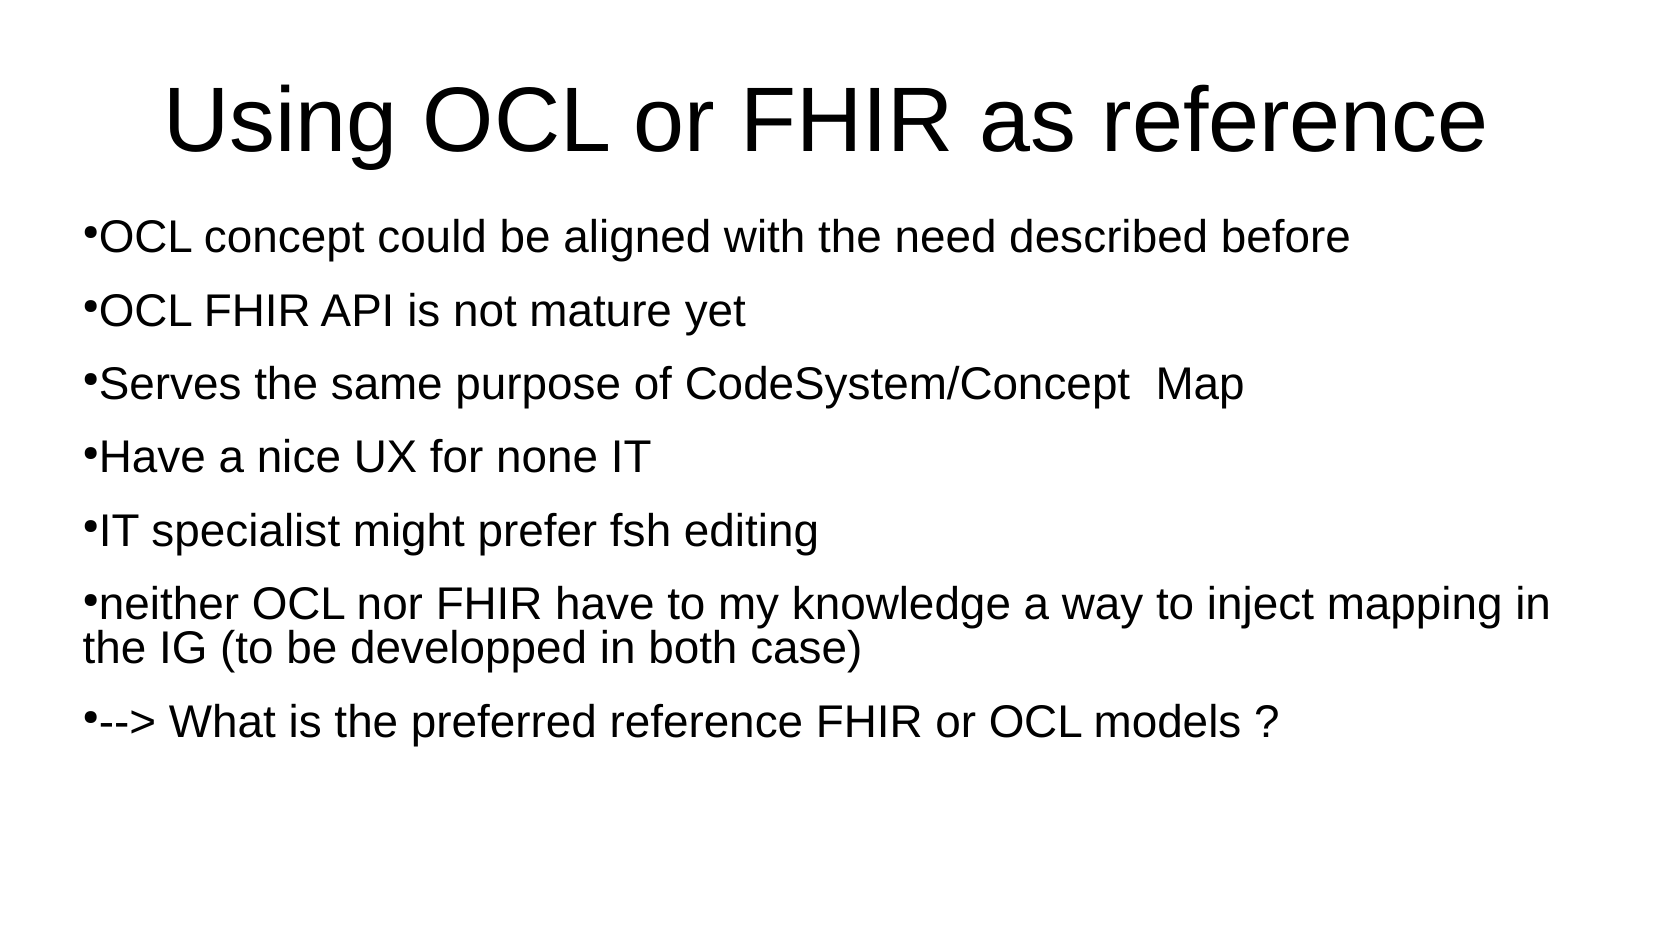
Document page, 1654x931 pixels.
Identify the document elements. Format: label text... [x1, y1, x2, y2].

title Using OCL or FHIR as reference [82, 37, 1571, 193]
list OCL concept could be aligned with the need described before OCL FHIR API is not mature yet Serves the same purpose of CodeSystem/Concept Map Have a nice UX for none IT IT specialist might prefer fsh editing neither OCL nor FHIR have to my knowledge a way to inject mapping in the IG (to be developped in both case) --> What is the preferred reference FHIR or OCL models ? [82, 217, 1571, 758]
